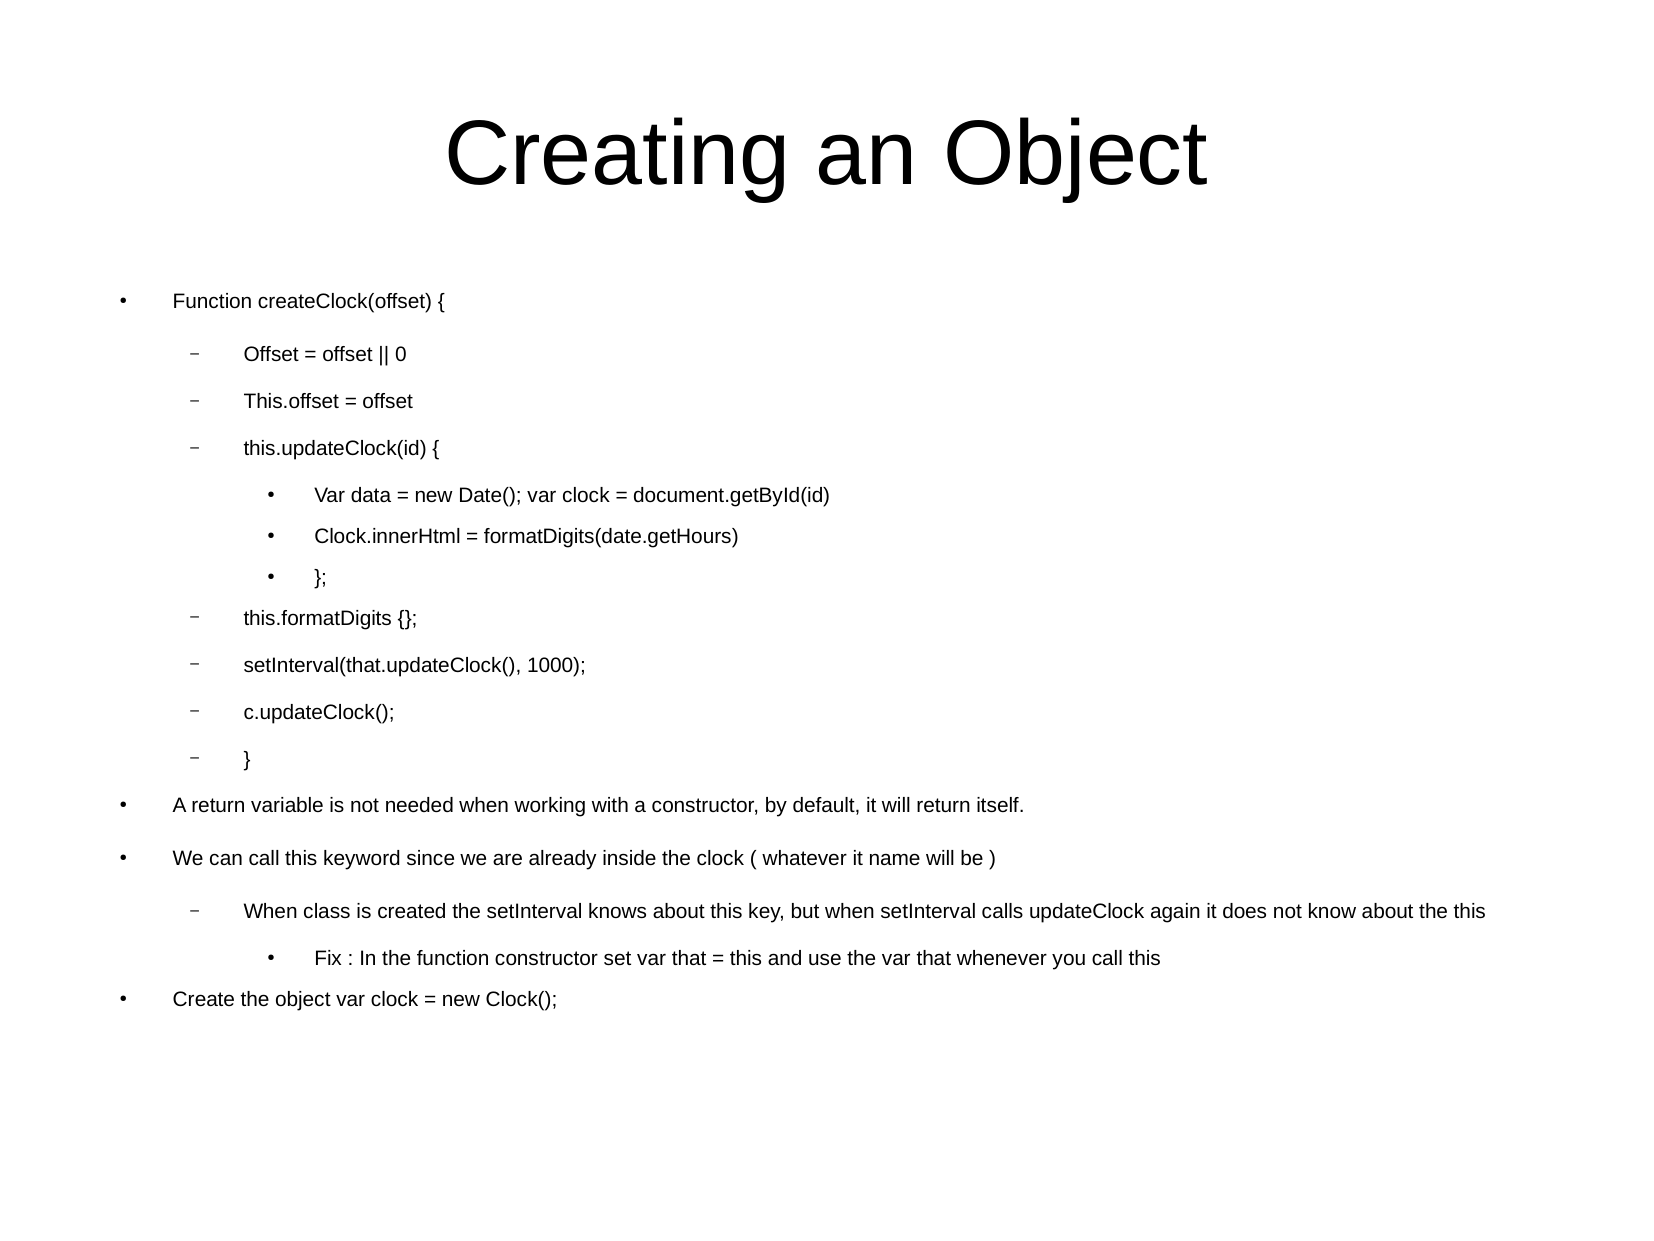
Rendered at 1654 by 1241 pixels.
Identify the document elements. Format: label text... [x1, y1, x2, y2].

title Creating an Object [82, 49, 1571, 257]
list Function createClock(offset) { Offset = offset || 0 This.offset = offset this.updateClock(id) { Var data = new Date(); var clock = document.getById(id) Clock.innerHtml = formatDigits(date.getHours) }; this.formatDigits {}; setInterval(that.updateClock(), 1000); c.updateClock(); } A return variable is not needed when working with a constructor, by default, it will return itself. We can call this keyword since we are already inside the clock ( whatever it name will be ) When class is created the setInterval knows about this key, but when setInterval calls updateClock again it does not know about the this Fix : In the function constructor set var that = this and use the var that whenever you call this Create the object var clock = new Clock(); [101, 290, 1591, 1216]
